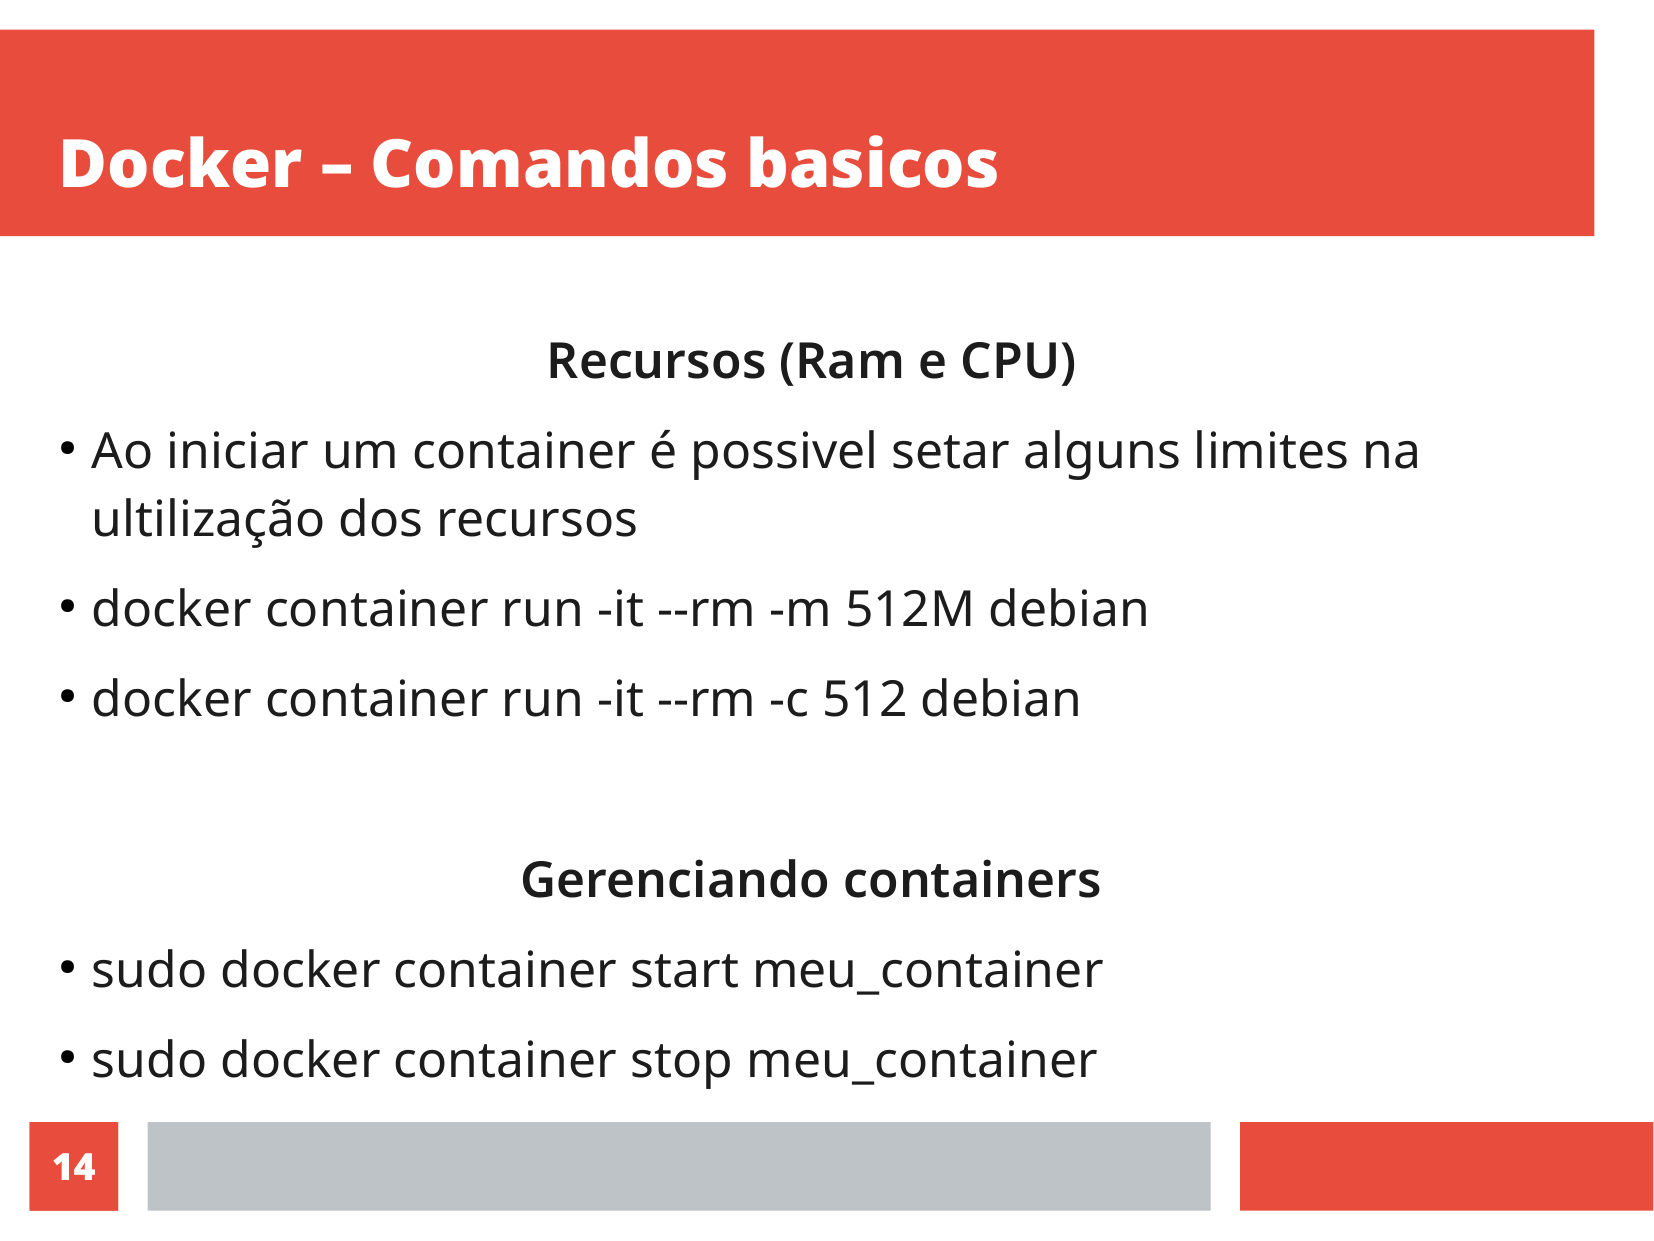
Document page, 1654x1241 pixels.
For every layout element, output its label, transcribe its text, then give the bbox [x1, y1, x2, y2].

title Docker – Comandos basicos [59, 59, 1595, 207]
list Recursos (Ram e CPU) Ao iniciar um container é possivel setar alguns limites na ultilização dos recursos docker container run -it --rm -m 512M debian docker container run -it --rm -c 512 debian Gerenciando containers sudo docker container start meu_container sudo docker container stop meu_container [59, 324, 1565, 1093]
